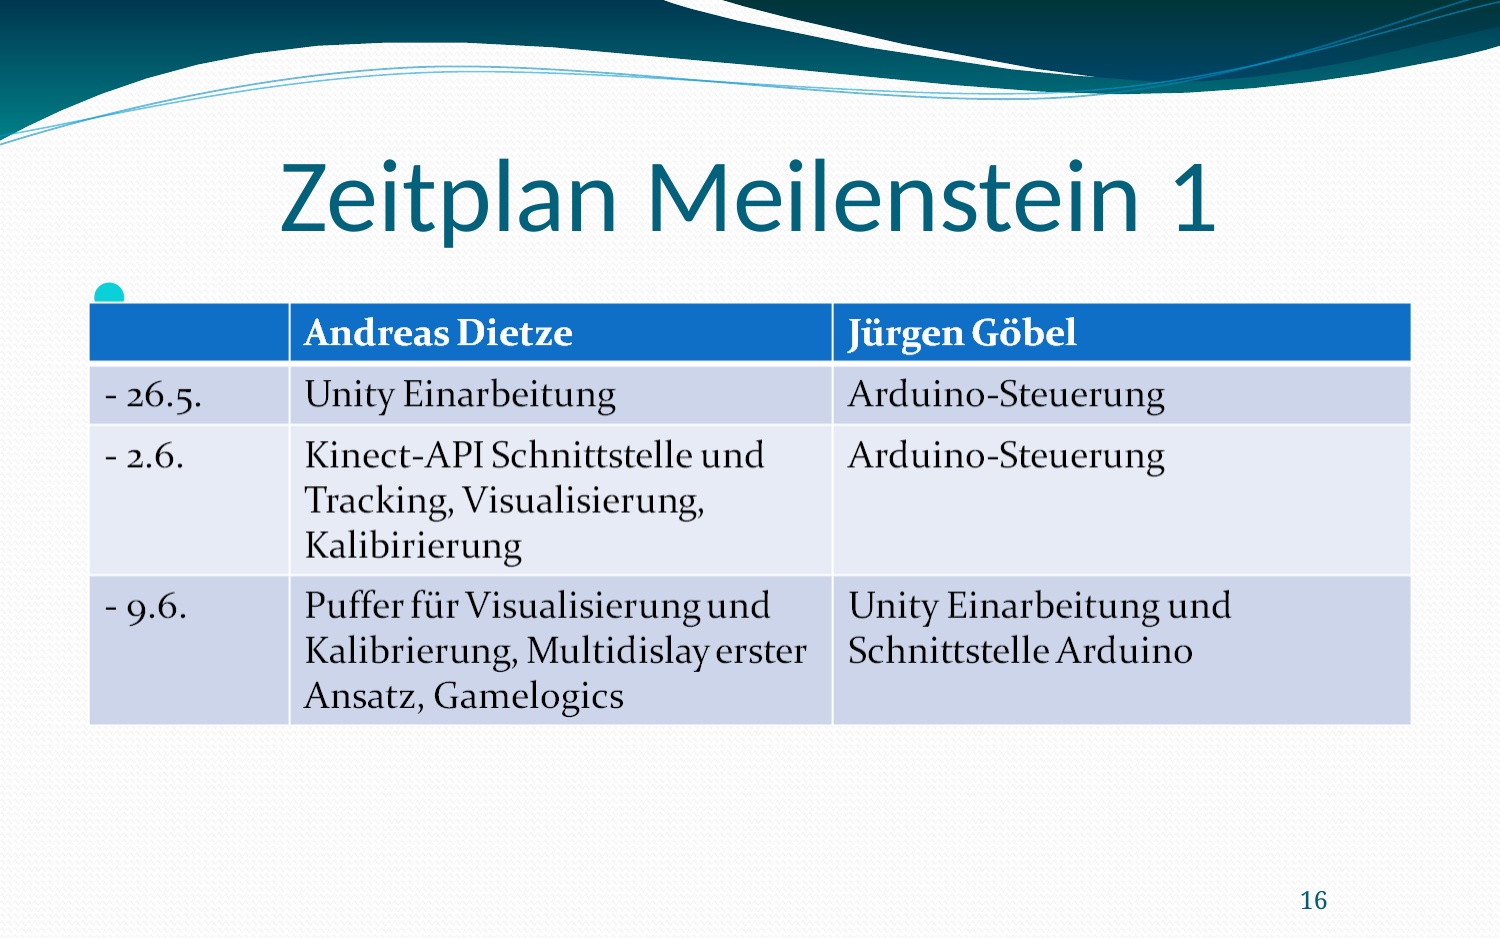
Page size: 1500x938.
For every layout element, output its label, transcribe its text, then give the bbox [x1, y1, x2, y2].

title Zeitplan Meilenstein 1 [75, 96, 1426, 253]
list [75, 264, 1426, 865]
text_box 16 [1299, 868, 1426, 919]
picture [77, 291, 1423, 738]
